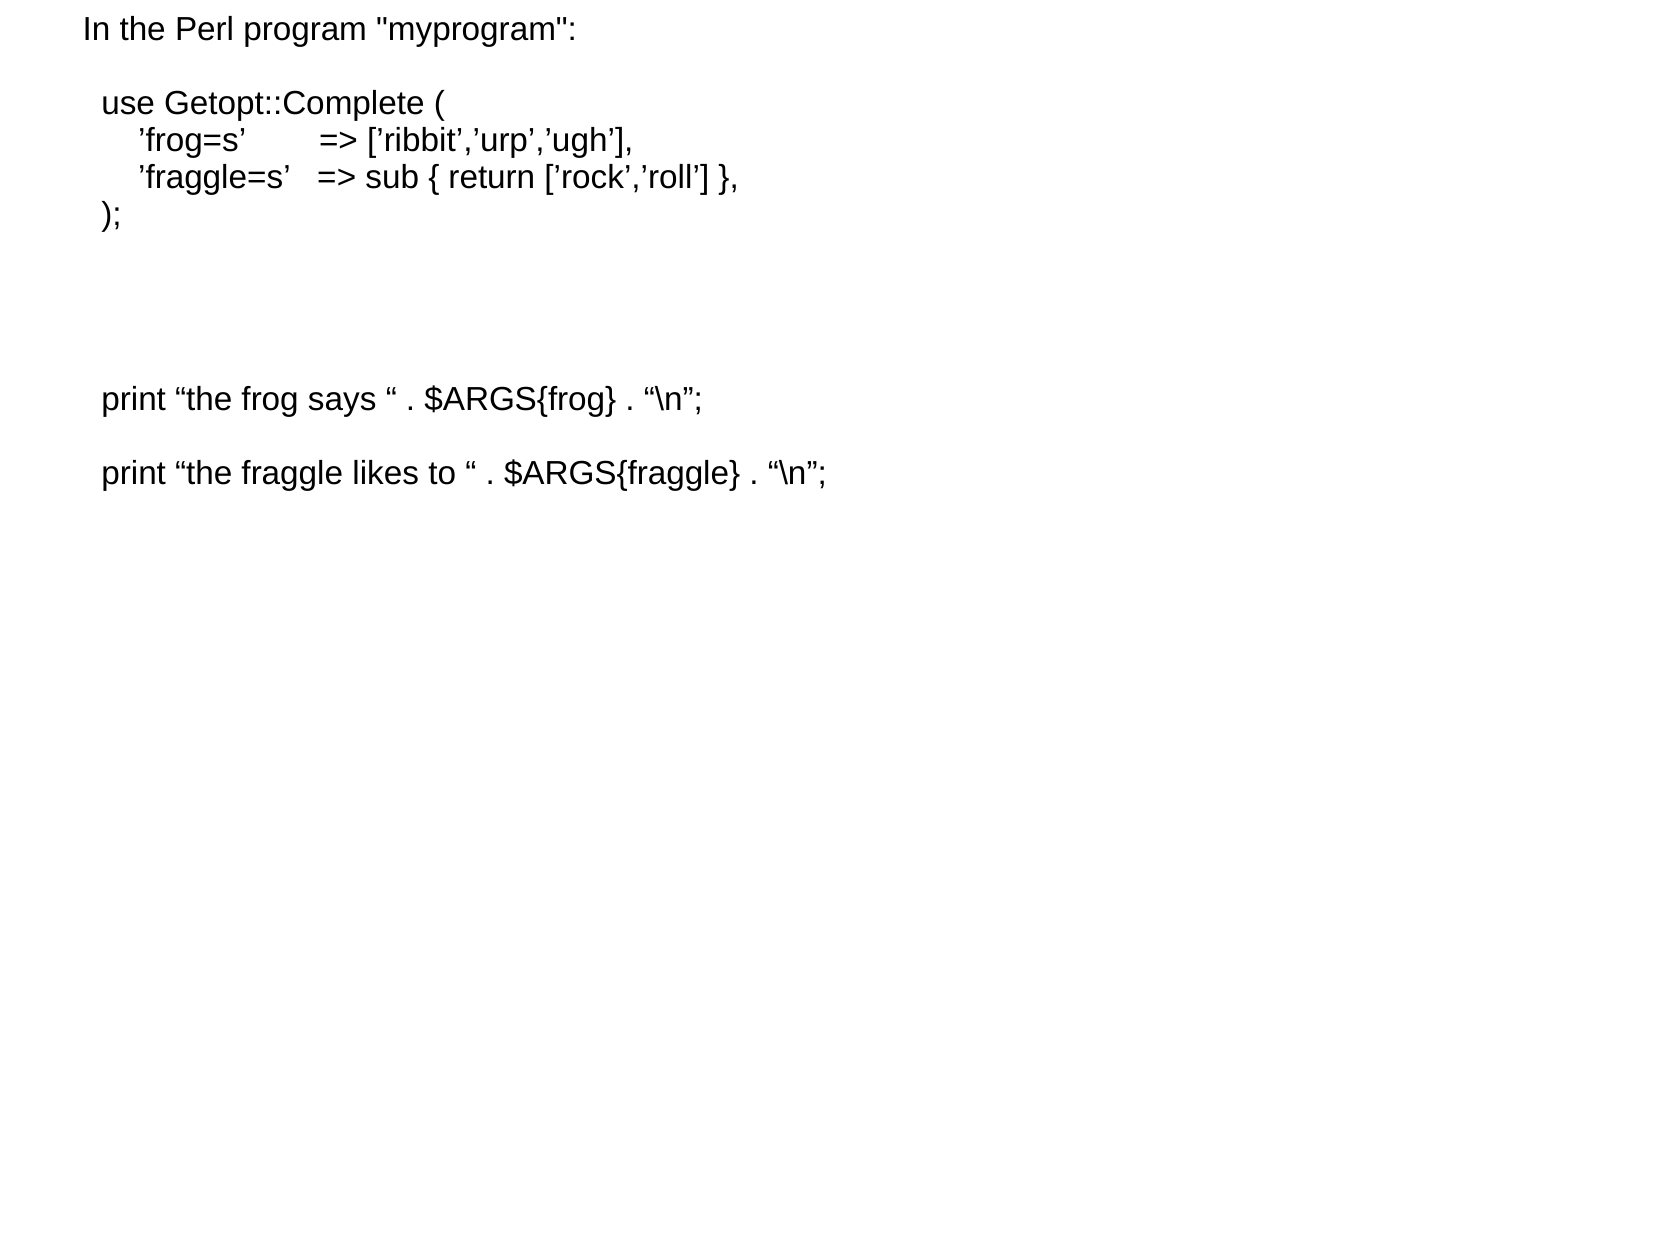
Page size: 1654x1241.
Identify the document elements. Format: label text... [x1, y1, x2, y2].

subtitle In the Perl program "myprogram": use Getopt::Complete ( ’frog=s’ => [’ribbit’,’urp’,’ugh’], ’fraggle=s’ => sub { return [’rock’,’roll’] }, ); print “the frog says “ . $ARGS{frog} . “\n”; print “the fraggle likes to “ . $ARGS{fraggle} . “\n”; [82, 10, 1571, 1070]
